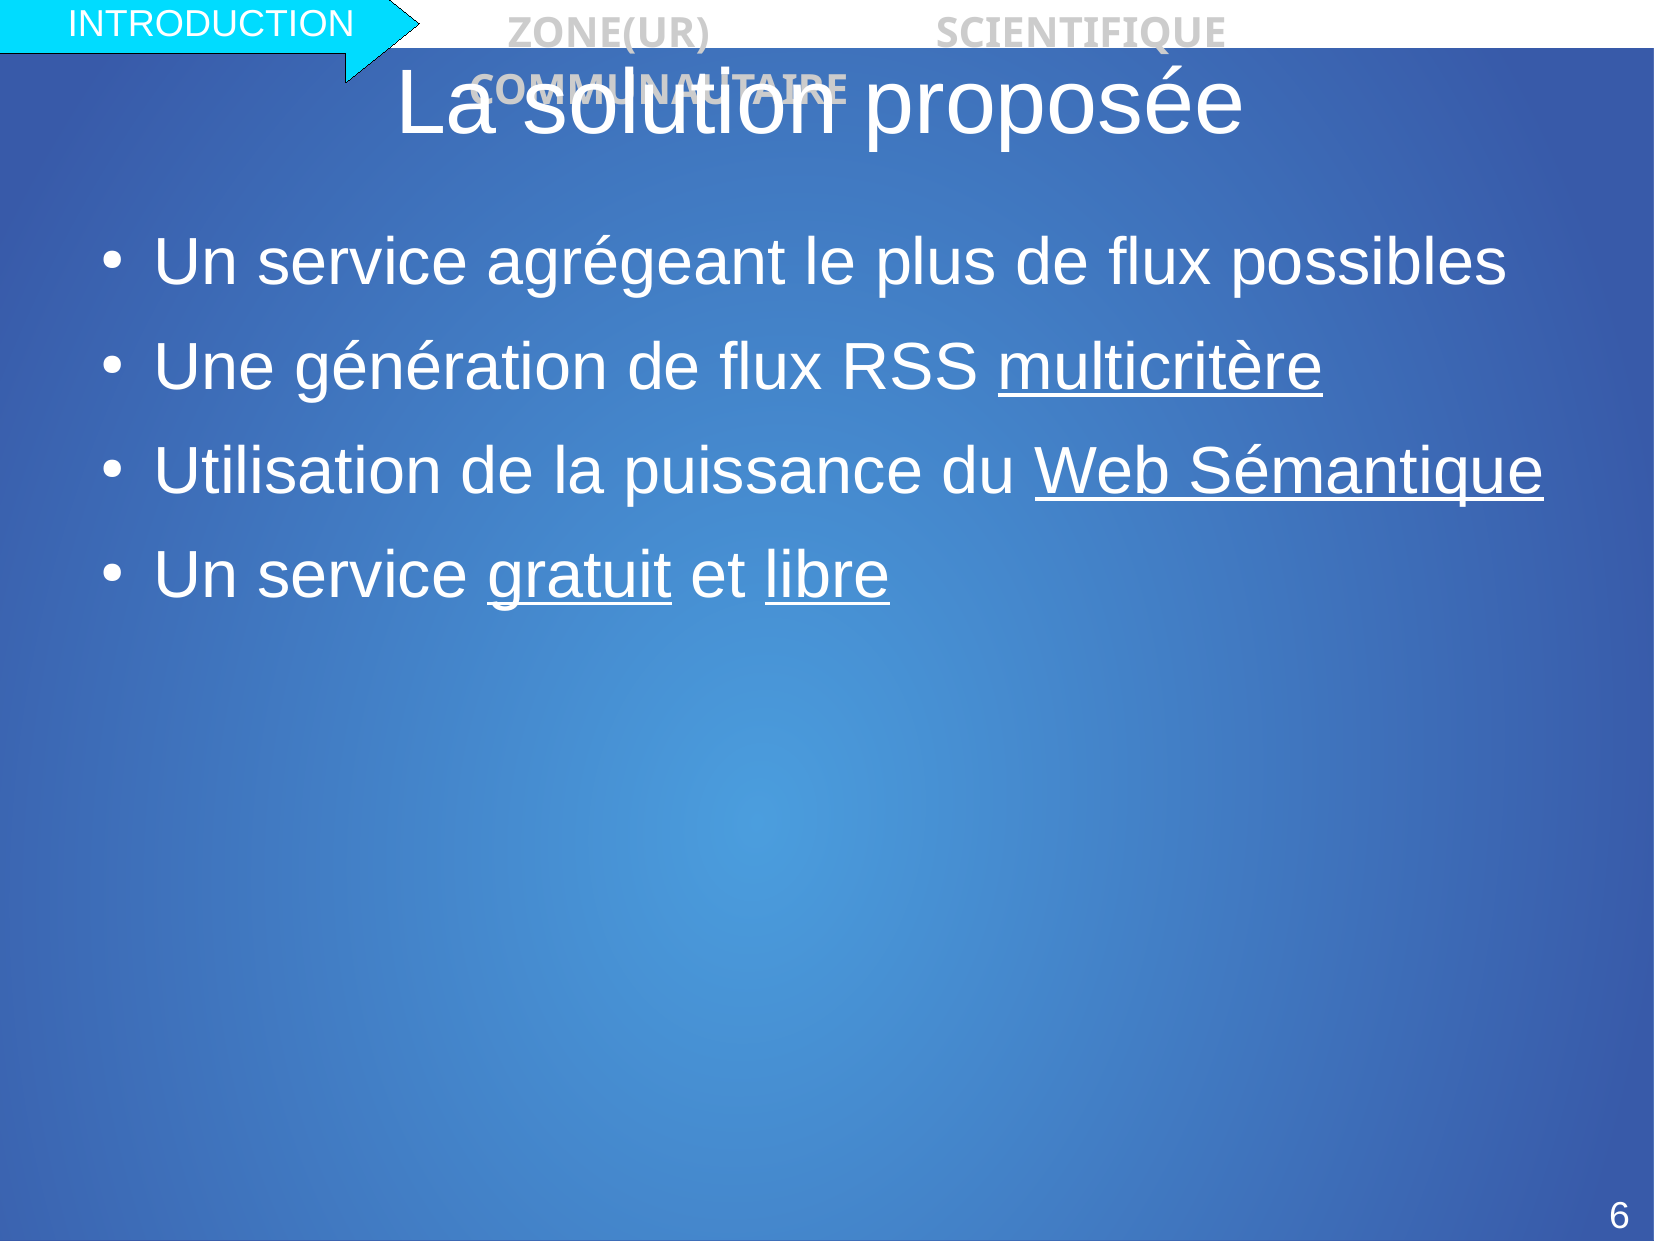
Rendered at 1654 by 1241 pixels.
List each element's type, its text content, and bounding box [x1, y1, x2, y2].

picture [0, 48, 1654, 1241]
list Un service agrégeant le plus de flux possibles Une génération de flux RSS multicritère Utilisation de la puissance du Web Sémantique Un service gratuit et libre [82, 224, 1571, 1043]
text_box INTRODUCTION [0, 0, 420, 83]
title La solution proposée [23, 49, 1619, 154]
